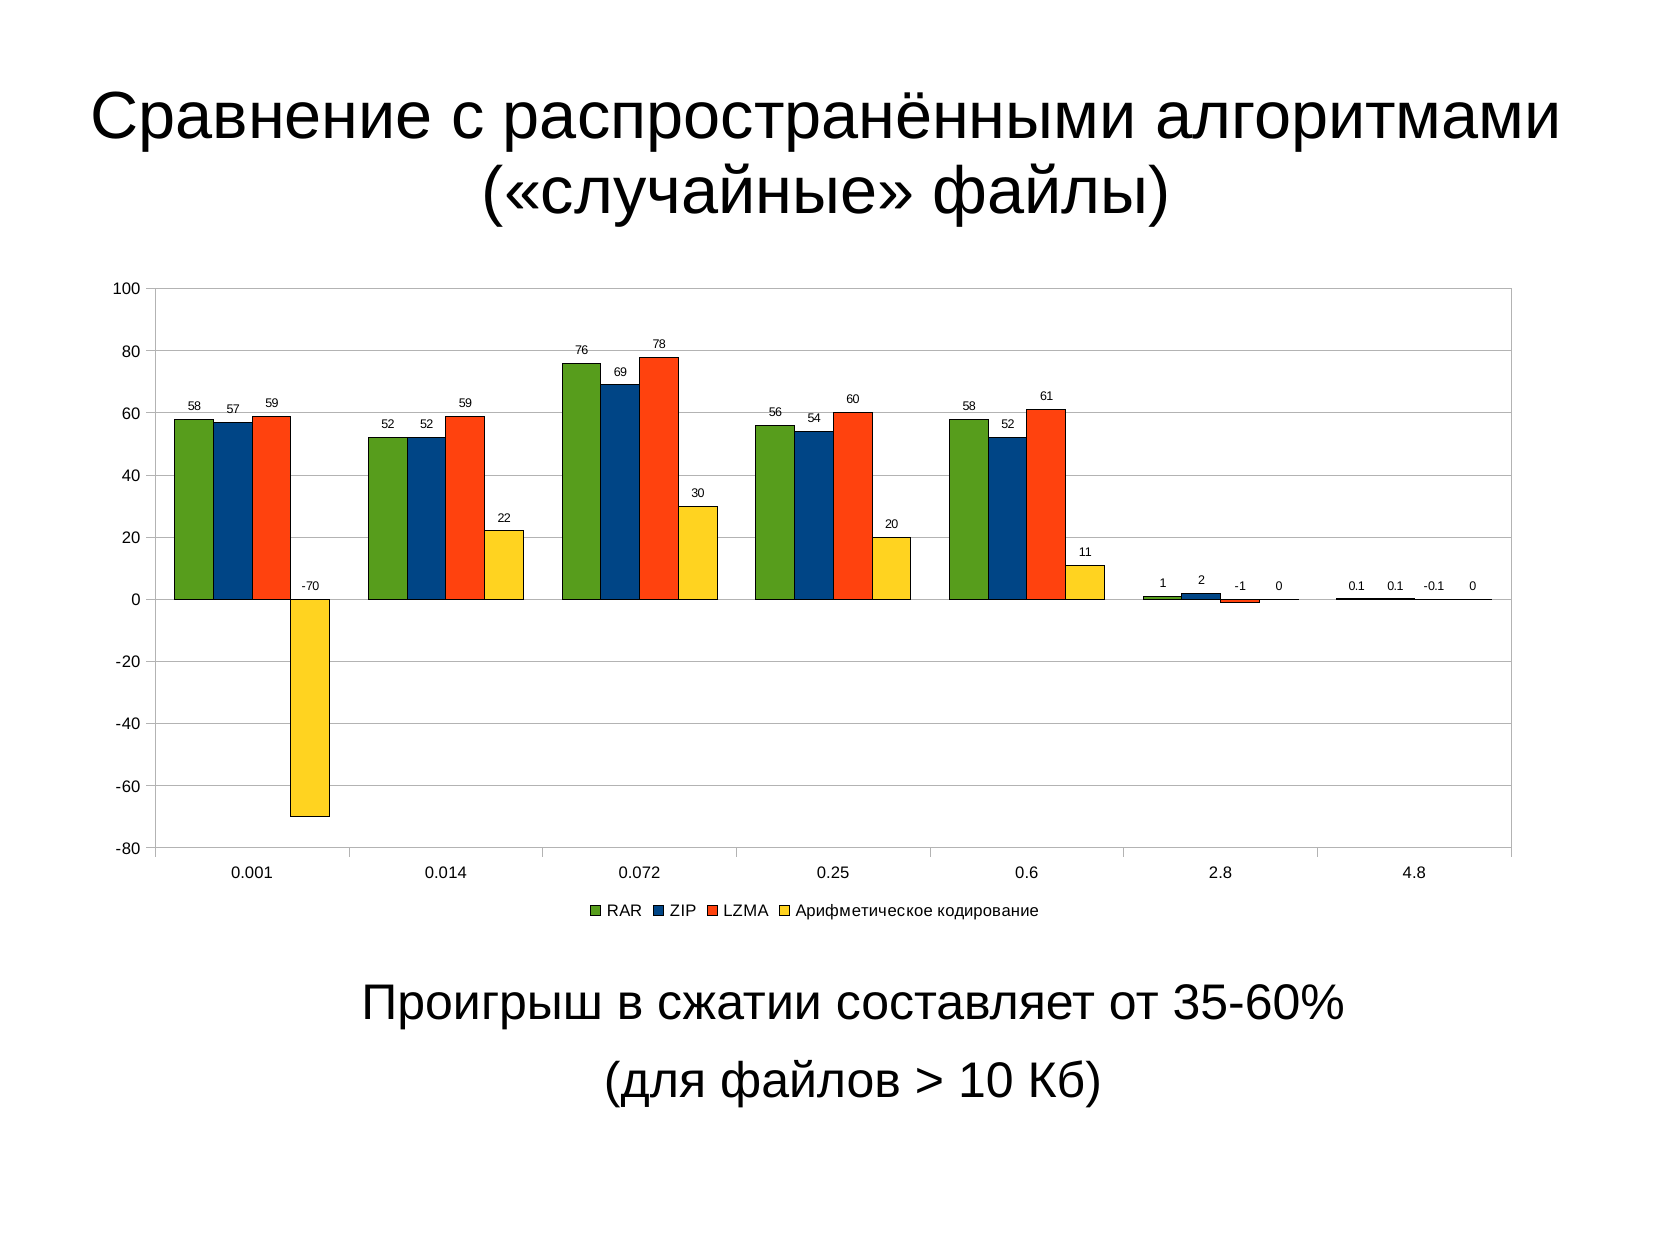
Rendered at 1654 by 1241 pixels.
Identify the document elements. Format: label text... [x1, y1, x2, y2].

chart [82, 265, 1571, 945]
list Проигрыш в сжатии составляет от 35-60% (для файлов > 10 Кб) [82, 974, 1571, 1109]
title Сравнение с распространёнными алгоритмами («случайные» файлы) [82, 49, 1571, 257]
